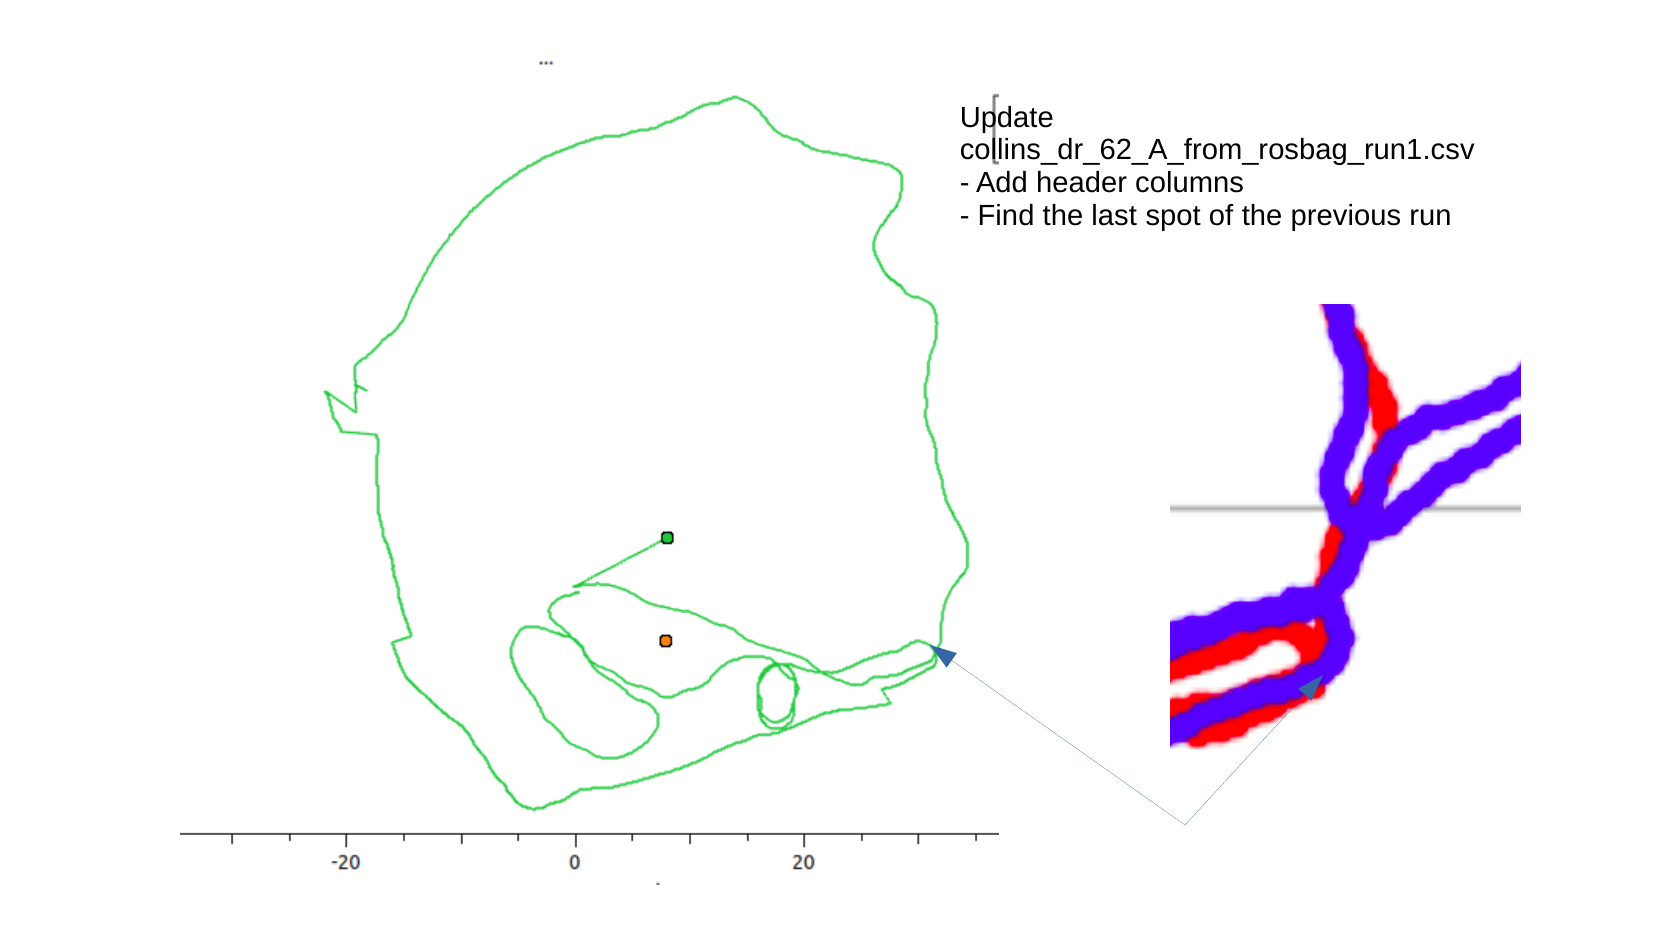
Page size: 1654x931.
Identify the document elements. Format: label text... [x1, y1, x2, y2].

picture [1170, 304, 1521, 751]
picture [180, 60, 999, 886]
text_box Update collins_dr_62_A_from_rosbag_run1.csv - Add header columns - Find the last spot of the previous run [945, 93, 1634, 240]
